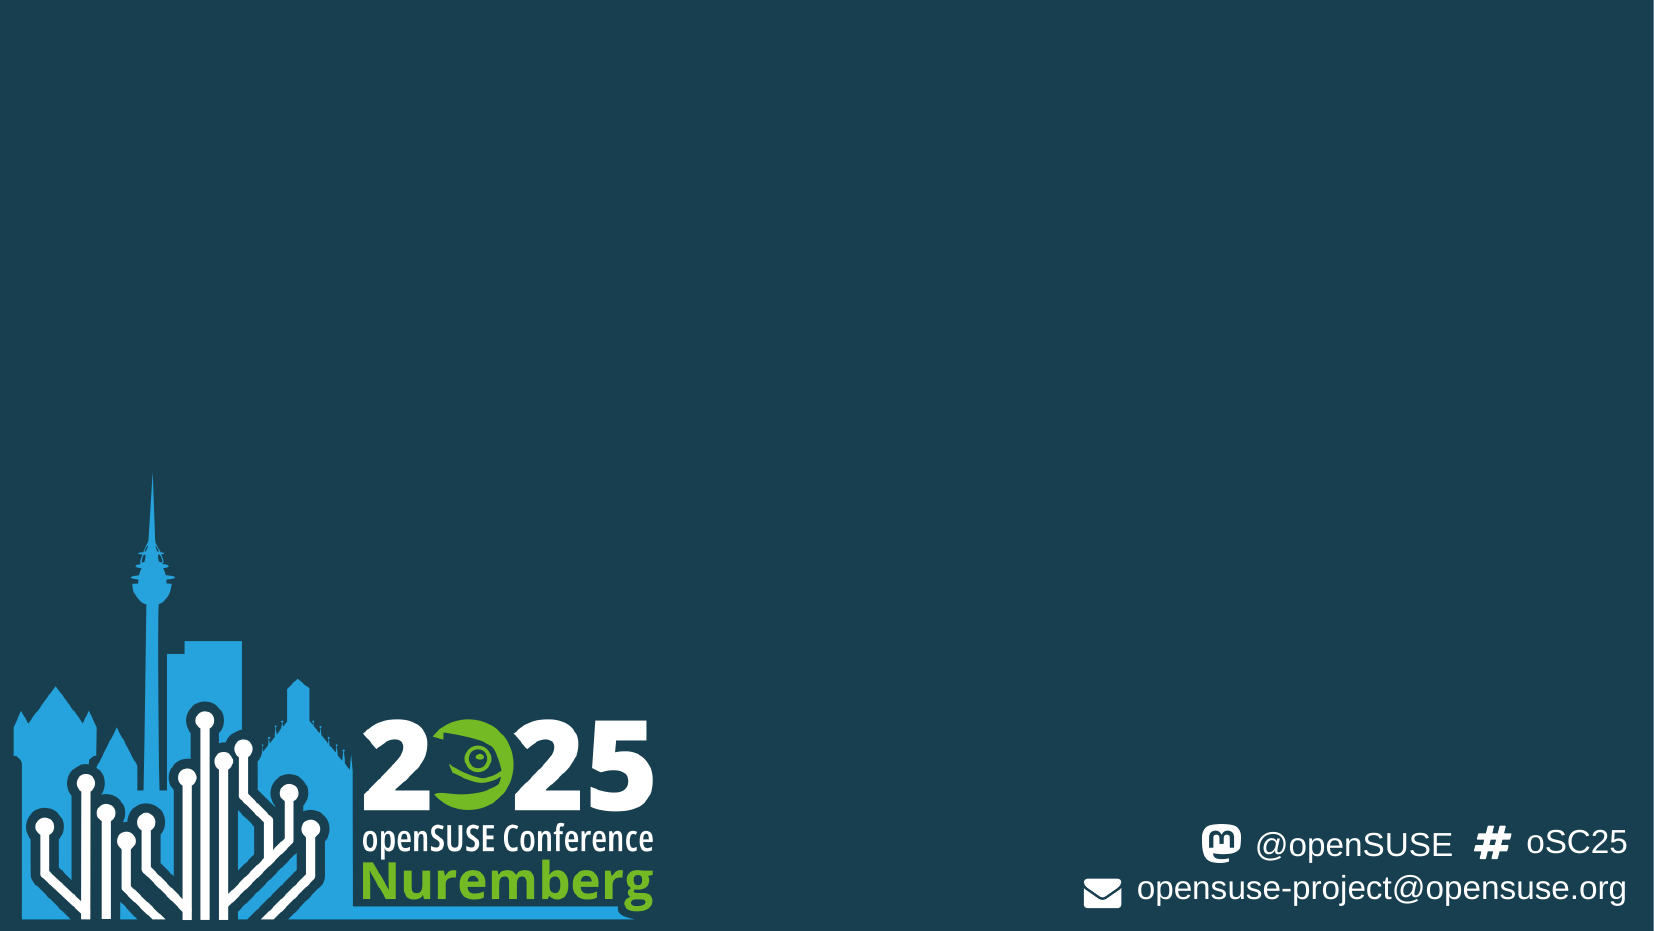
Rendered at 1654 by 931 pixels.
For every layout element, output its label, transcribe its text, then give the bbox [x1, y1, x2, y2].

picture [0, 0, 1654, 931]
text_box @openSUSE [1240, 795, 1475, 894]
text_box opensuse-project@opensuse.org [1122, 838, 1654, 931]
text_box oSC25 [1511, 813, 1654, 871]
